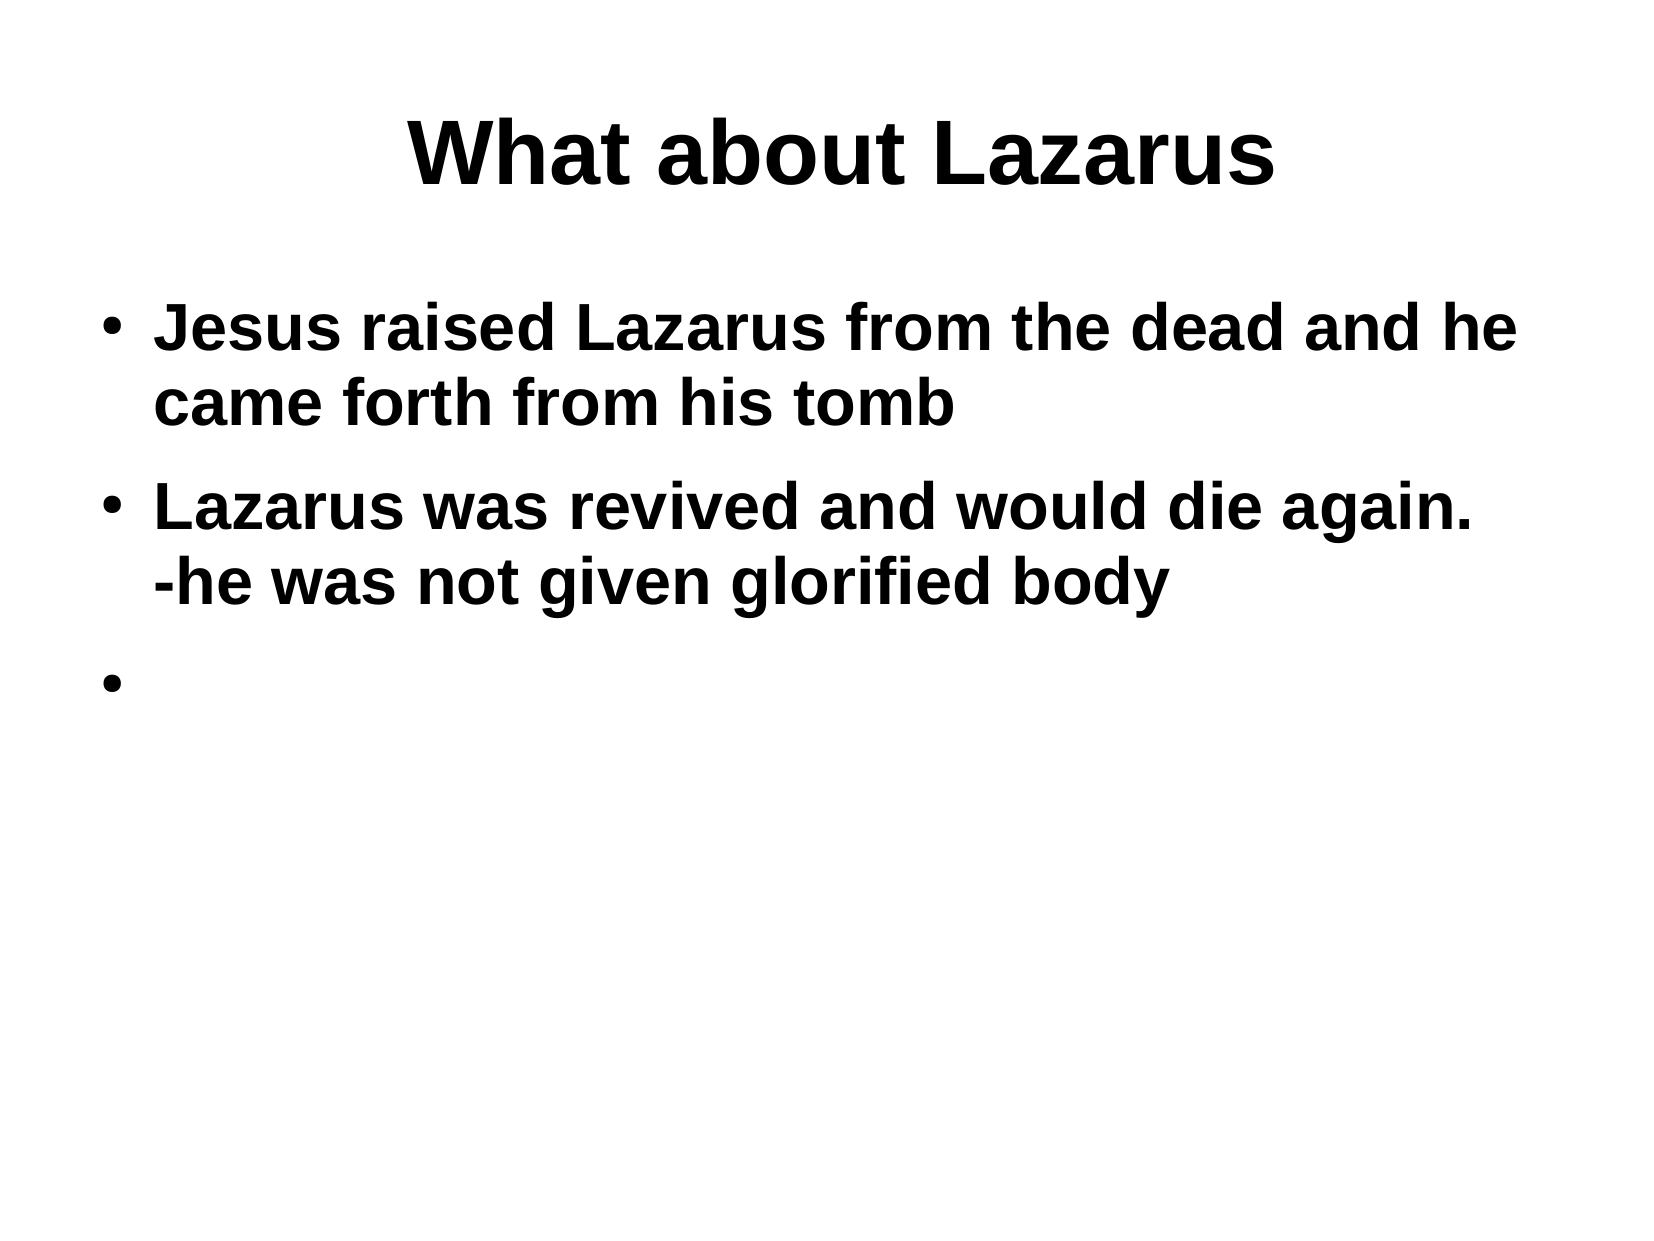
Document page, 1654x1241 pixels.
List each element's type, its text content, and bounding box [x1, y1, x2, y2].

list Jesus raised Lazarus from the dead and he came forth from his tomb Lazarus was revived and would die again. -he was not given glorified body [82, 290, 1571, 1109]
title What about Lazarus [82, 49, 1571, 257]
